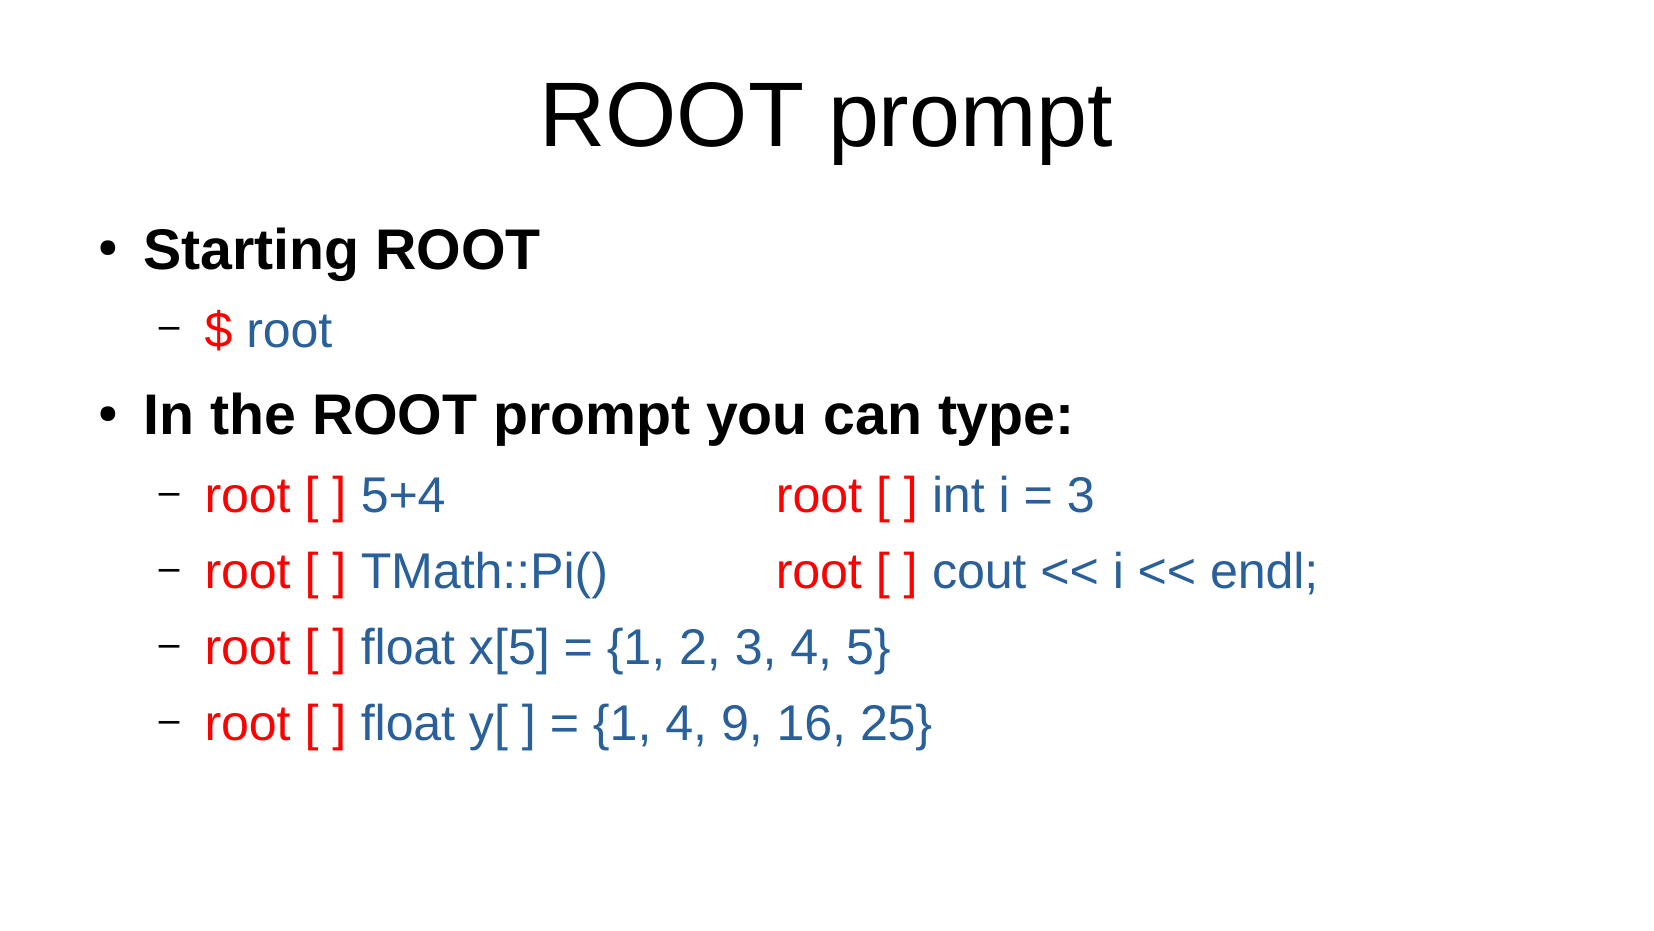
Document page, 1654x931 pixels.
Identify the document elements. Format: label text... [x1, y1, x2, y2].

title ROOT prompt [82, 37, 1571, 193]
list Starting ROOT $ root In the ROOT prompt you can type: root [ ] 5+4 root [ ] int i = 3 root [ ] TMath::Pi() root [ ] cout << i << endl; root [ ] float x[5] = {1, 2, 3, 4, 5} root [ ] float y[ ] = {1, 4, 9, 16, 25} [82, 217, 1571, 758]
